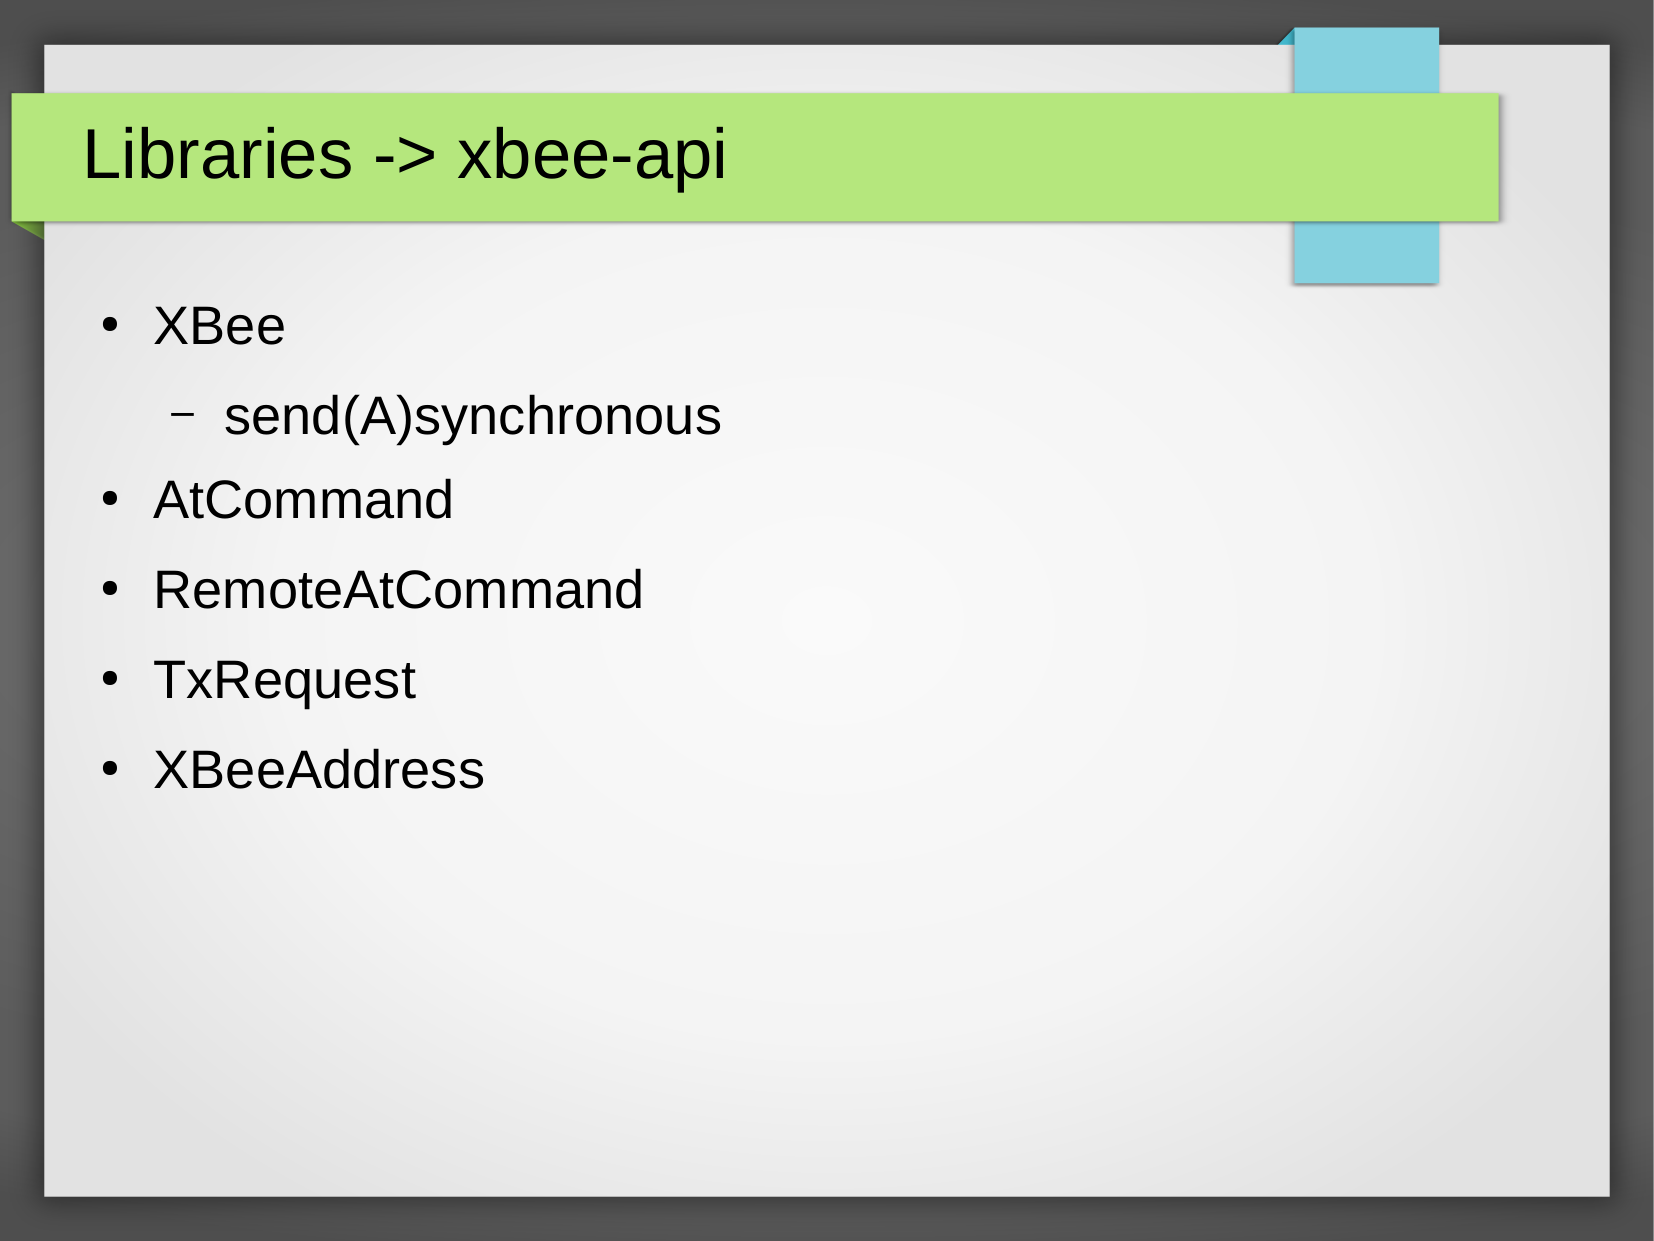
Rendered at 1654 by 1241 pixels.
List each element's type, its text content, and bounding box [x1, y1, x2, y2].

list XBee send(A)synchronous AtCommand RemoteAtCommand TxRequest XBeeAddress [82, 295, 1571, 1015]
title Libraries -> xbee-api [82, 94, 1264, 213]
picture [0, 0, 1654, 1241]
